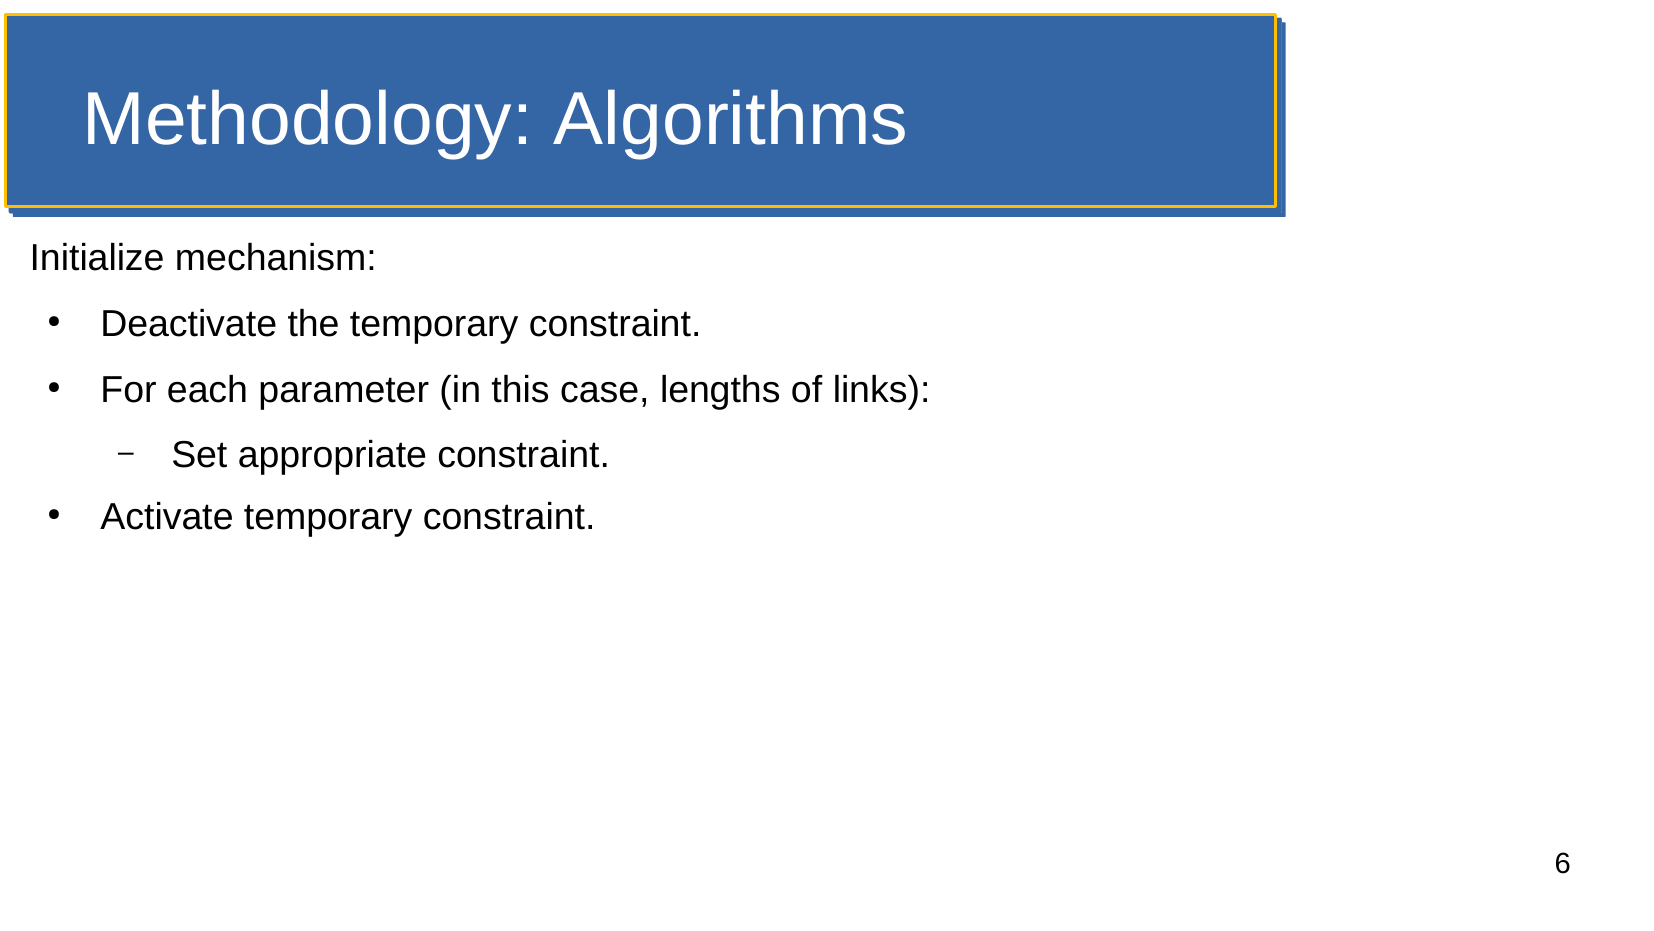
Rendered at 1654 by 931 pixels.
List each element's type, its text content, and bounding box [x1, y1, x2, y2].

title Methodology: Algorithms [82, 44, 1235, 192]
list Initialize mechanism: Deactivate the temporary constraint. For each parameter (in this case, lengths of links): Set appropriate constraint. Activate temporary constraint. [29, 236, 1625, 827]
